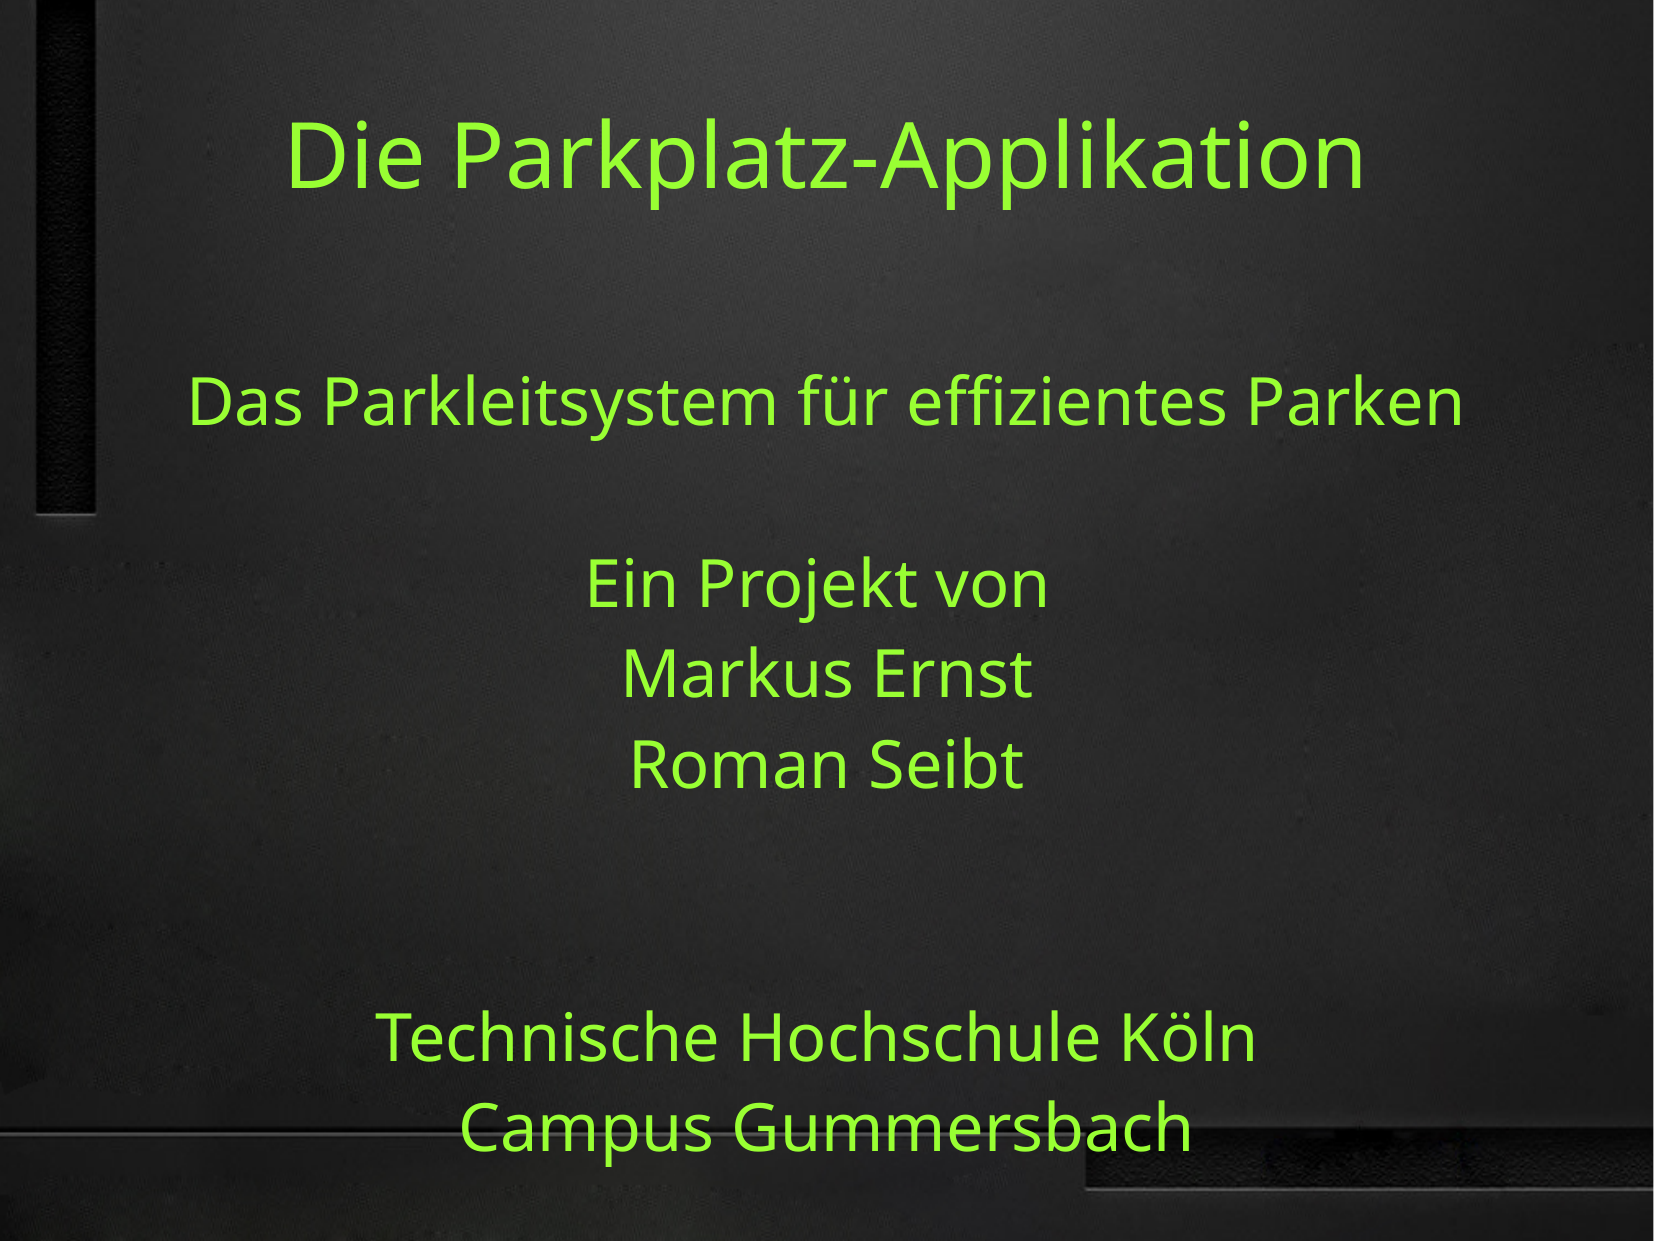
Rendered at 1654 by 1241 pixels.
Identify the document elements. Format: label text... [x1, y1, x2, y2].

title Die Parkplatz-Applikation [82, 49, 1571, 257]
picture [0, 0, 1654, 1241]
subtitle Das Parkleitsystem für effizientes Parken Ein Projekt von Markus Ernst Roman Seibt Technische Hochschule Köln Campus Gummersbach [82, 354, 1571, 1173]
